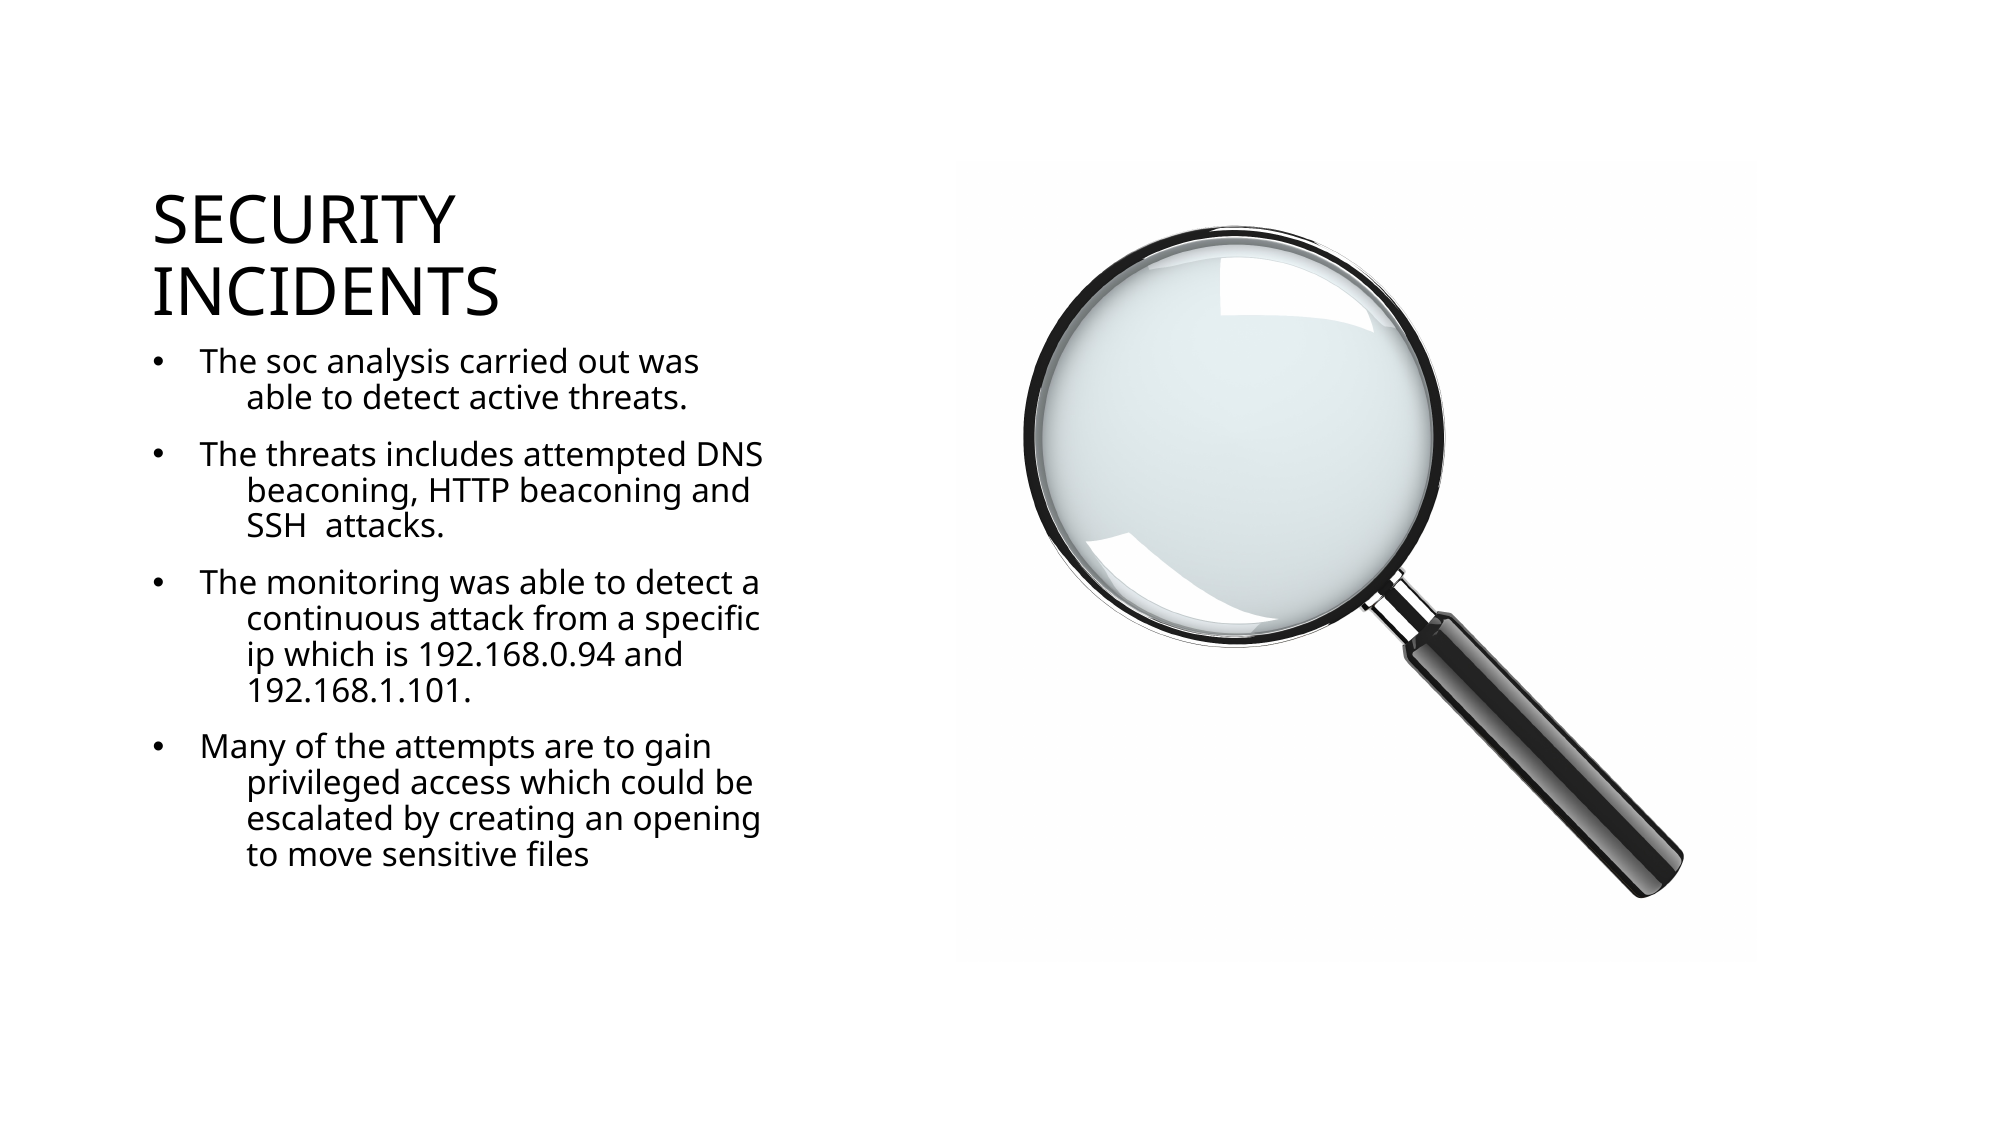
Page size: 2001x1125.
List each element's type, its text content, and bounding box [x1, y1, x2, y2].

list The soc analysis carried out was able to detect active threats. The threats includes attempted DNS beaconing, HTTP beaconing and SSH attacks. The monitoring was able to detect a continuous attack from a specific ip which is 192.168.0.94 and 192.168.1.101. Many of the attempts are to gain privileged access which could be escalated by creating an opening to move sensitive files [137, 337, 783, 963]
title SECURITY INCIDENTS [137, 75, 783, 337]
picture [956, 161, 1757, 962]
